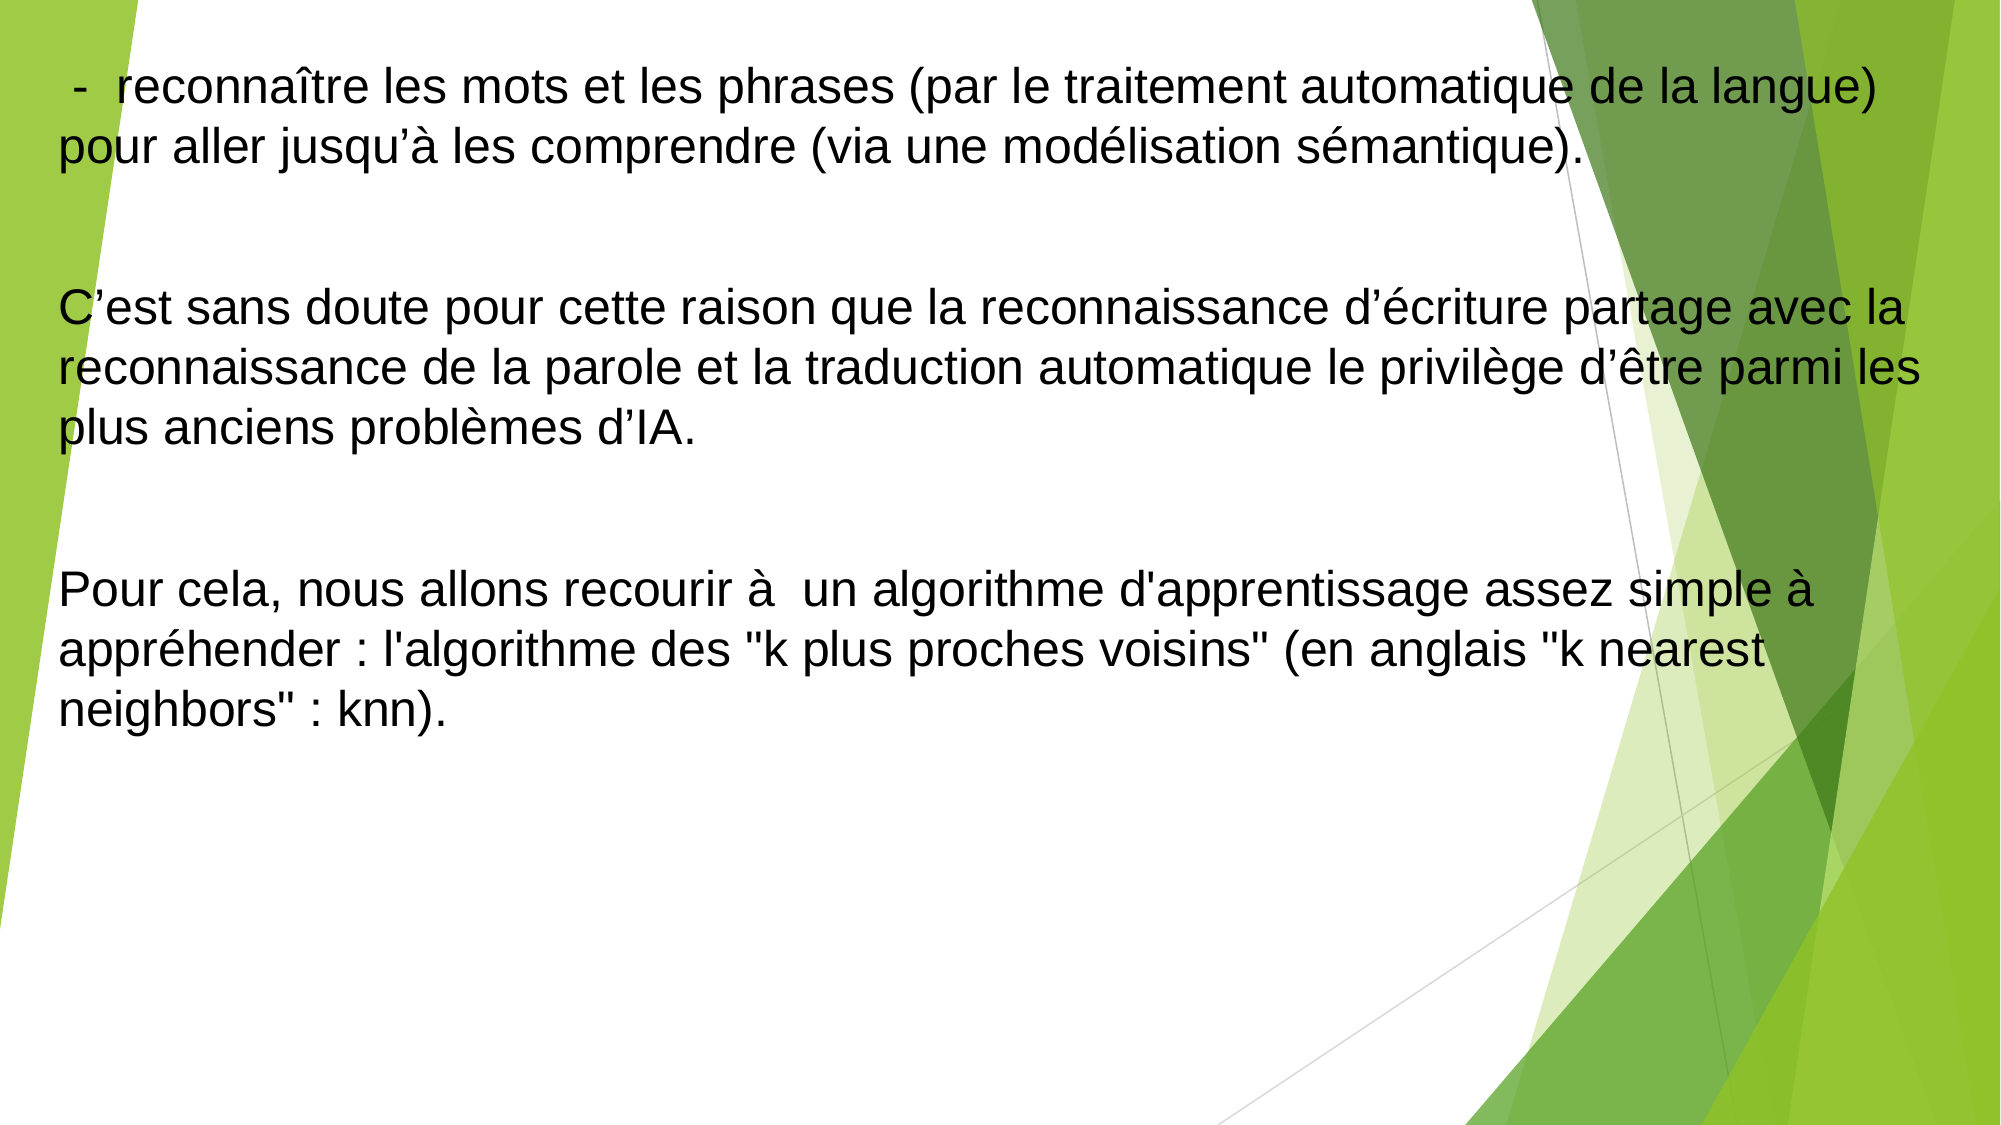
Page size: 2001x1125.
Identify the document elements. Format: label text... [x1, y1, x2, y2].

subtitle - reconnaître les mots et les phrases (par le traitement automatique de la langue) pour aller jusqu’à les comprendre (via une modélisation sémantique). C’est sans doute pour cette raison que la reconnaissance d’écriture partage avec la reconnaissance de la parole et la traduction automatique le privilège d’être parmi les plus anciens problèmes d’IA. Pour cela, nous allons recourir à un algorithme d'apprentissage assez simple à appréhender : l'algorithme des "k plus proches voisins" (en anglais "k nearest neighbors" : knn). [43, 45, 1944, 1087]
